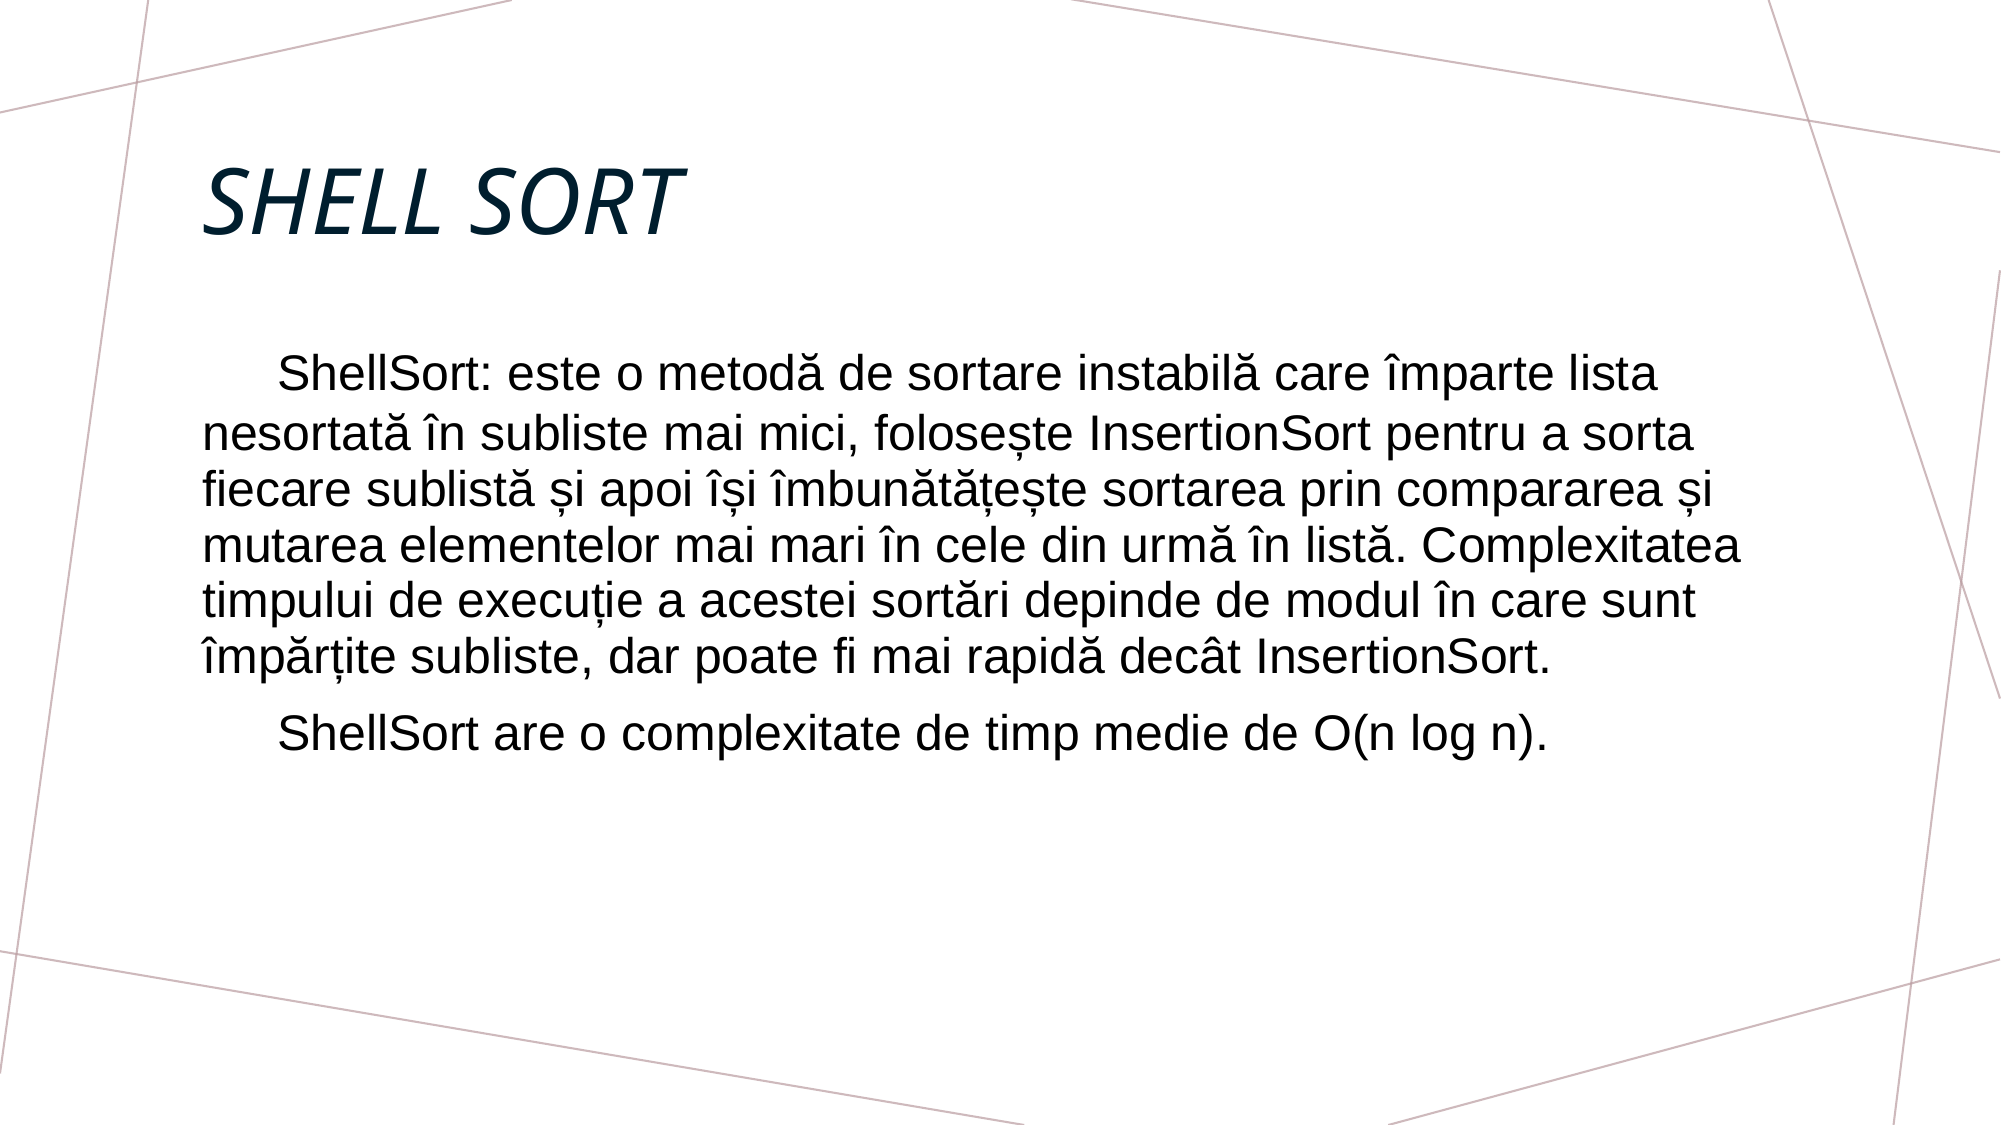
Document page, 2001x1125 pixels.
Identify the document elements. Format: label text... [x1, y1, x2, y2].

title Shell Sort [187, 87, 1813, 315]
list ShellSort: este o metodă de sortare instabilă care împarte lista nesortată în subliste mai mici, folosește InsertionSort pentru a sorta fiecare sublistă și apoi își îmbunătățește sortarea prin compararea și mutarea elementelor mai mari în cele din urmă în listă. Complexitatea timpului de execuție a acestei sortări depinde de modul în care sunt împărțite subliste, dar poate fi mai rapidă decât InsertionSort. ShellSort are o complexitate de timp medie de O(n log n). [187, 329, 1813, 990]
